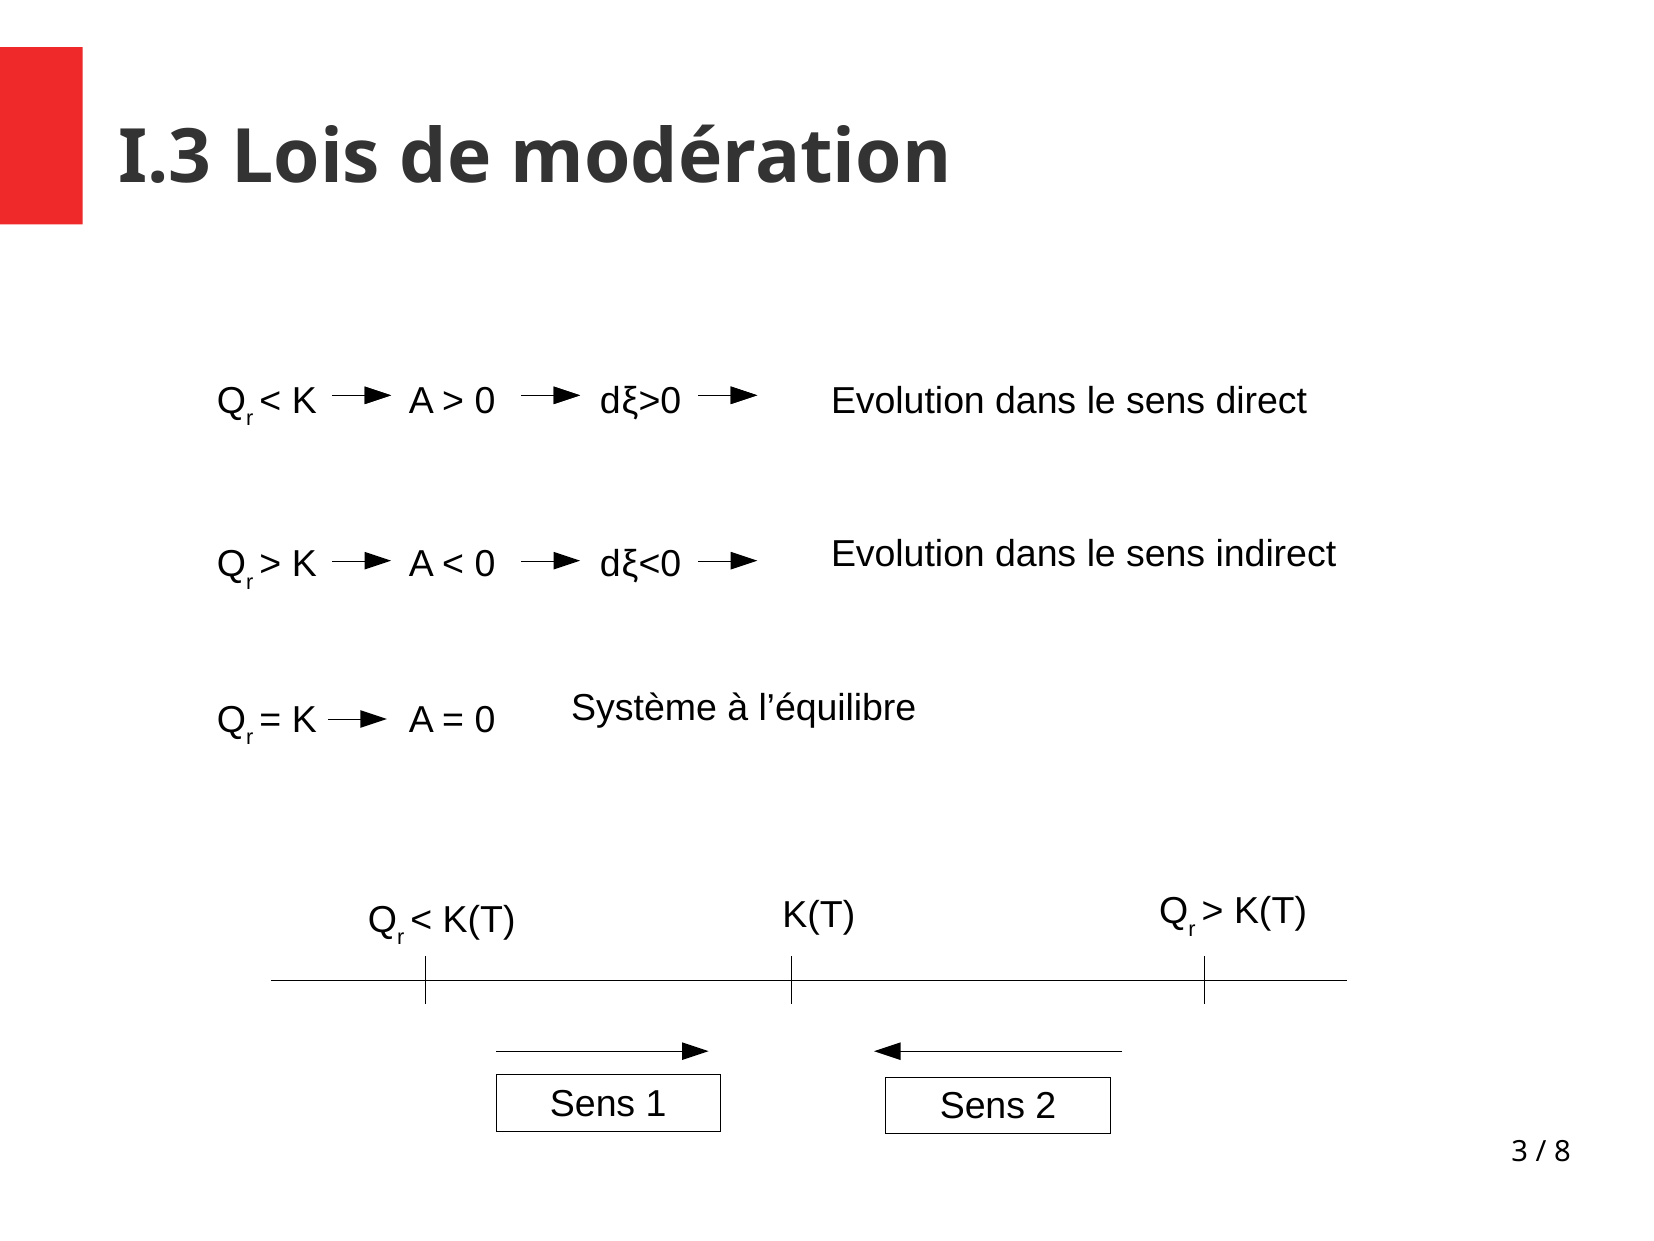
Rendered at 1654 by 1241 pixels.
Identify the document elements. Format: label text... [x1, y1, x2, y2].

text_box Système à l’équilibre [556, 678, 1136, 736]
text_box Qr = K A = 0 [202, 690, 746, 799]
text_box Qr > K(T) [1144, 882, 1347, 949]
text_box K(T) [767, 885, 875, 969]
text_box Sens 2 [885, 1077, 1111, 1134]
text_box Qr > K A < 0 dξ<0 [202, 535, 746, 644]
text_box Evolution dans le sens indirect [816, 525, 1396, 583]
title I.3 Lois de modération [118, 49, 1571, 257]
text_box Qr < K A > 0 dξ>0 [202, 371, 746, 480]
text_box Qr < K(T) [353, 890, 532, 1092]
text_box Evolution dans le sens direct [816, 371, 1396, 429]
text_box Sens 1 [496, 1074, 721, 1132]
